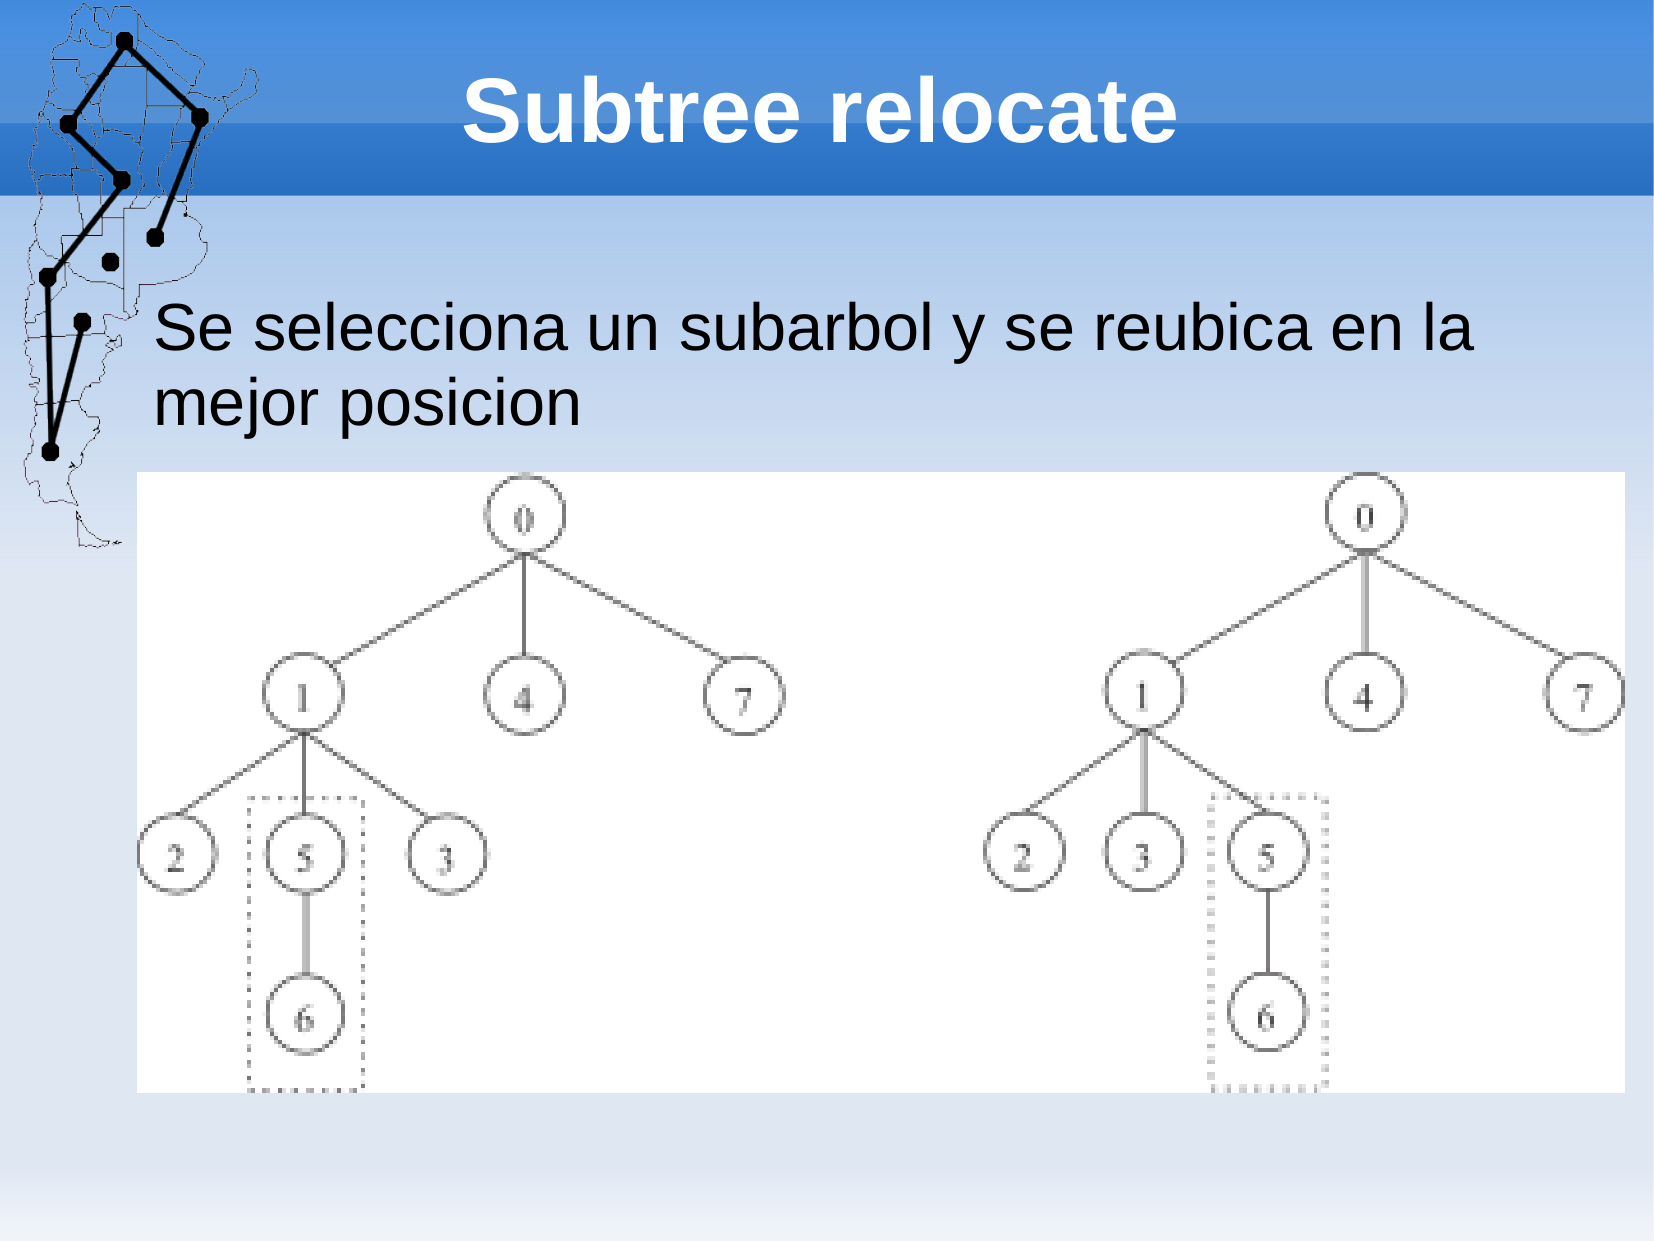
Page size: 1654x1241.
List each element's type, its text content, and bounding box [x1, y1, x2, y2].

picture [0, 0, 1654, 1241]
title Subtree relocate [296, 14, 1565, 207]
list Se selecciona un subarbol y se reubica en la mejor posicion [82, 562, 1571, 1094]
list Se selecciona un subarbol y se reubica en la mejor posicion [296, 290, 1571, 472]
